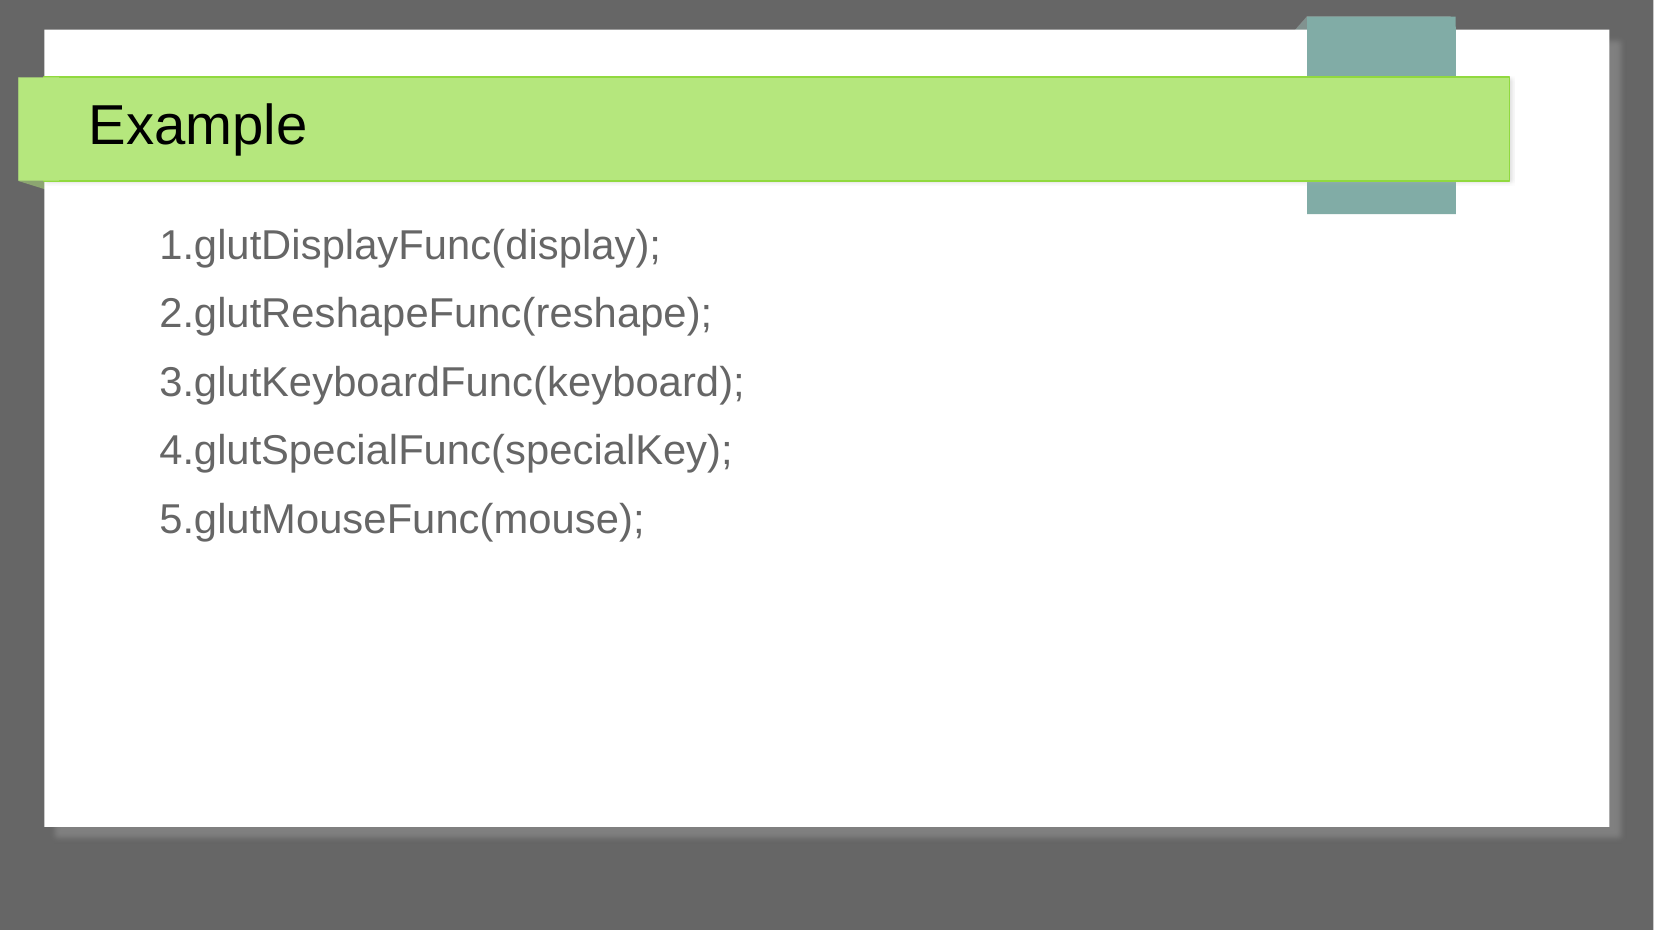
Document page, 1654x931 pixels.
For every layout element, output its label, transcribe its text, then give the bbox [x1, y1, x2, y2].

list 1.glutDisplayFunc(display); 2.glutReshapeFunc(reshape); 3.glutKeyboardFunc(keyboard); 4.glutSpecialFunc(specialKey); 5.glutMouseFunc(mouse); [88, 221, 1565, 813]
title Example [88, 73, 1506, 178]
